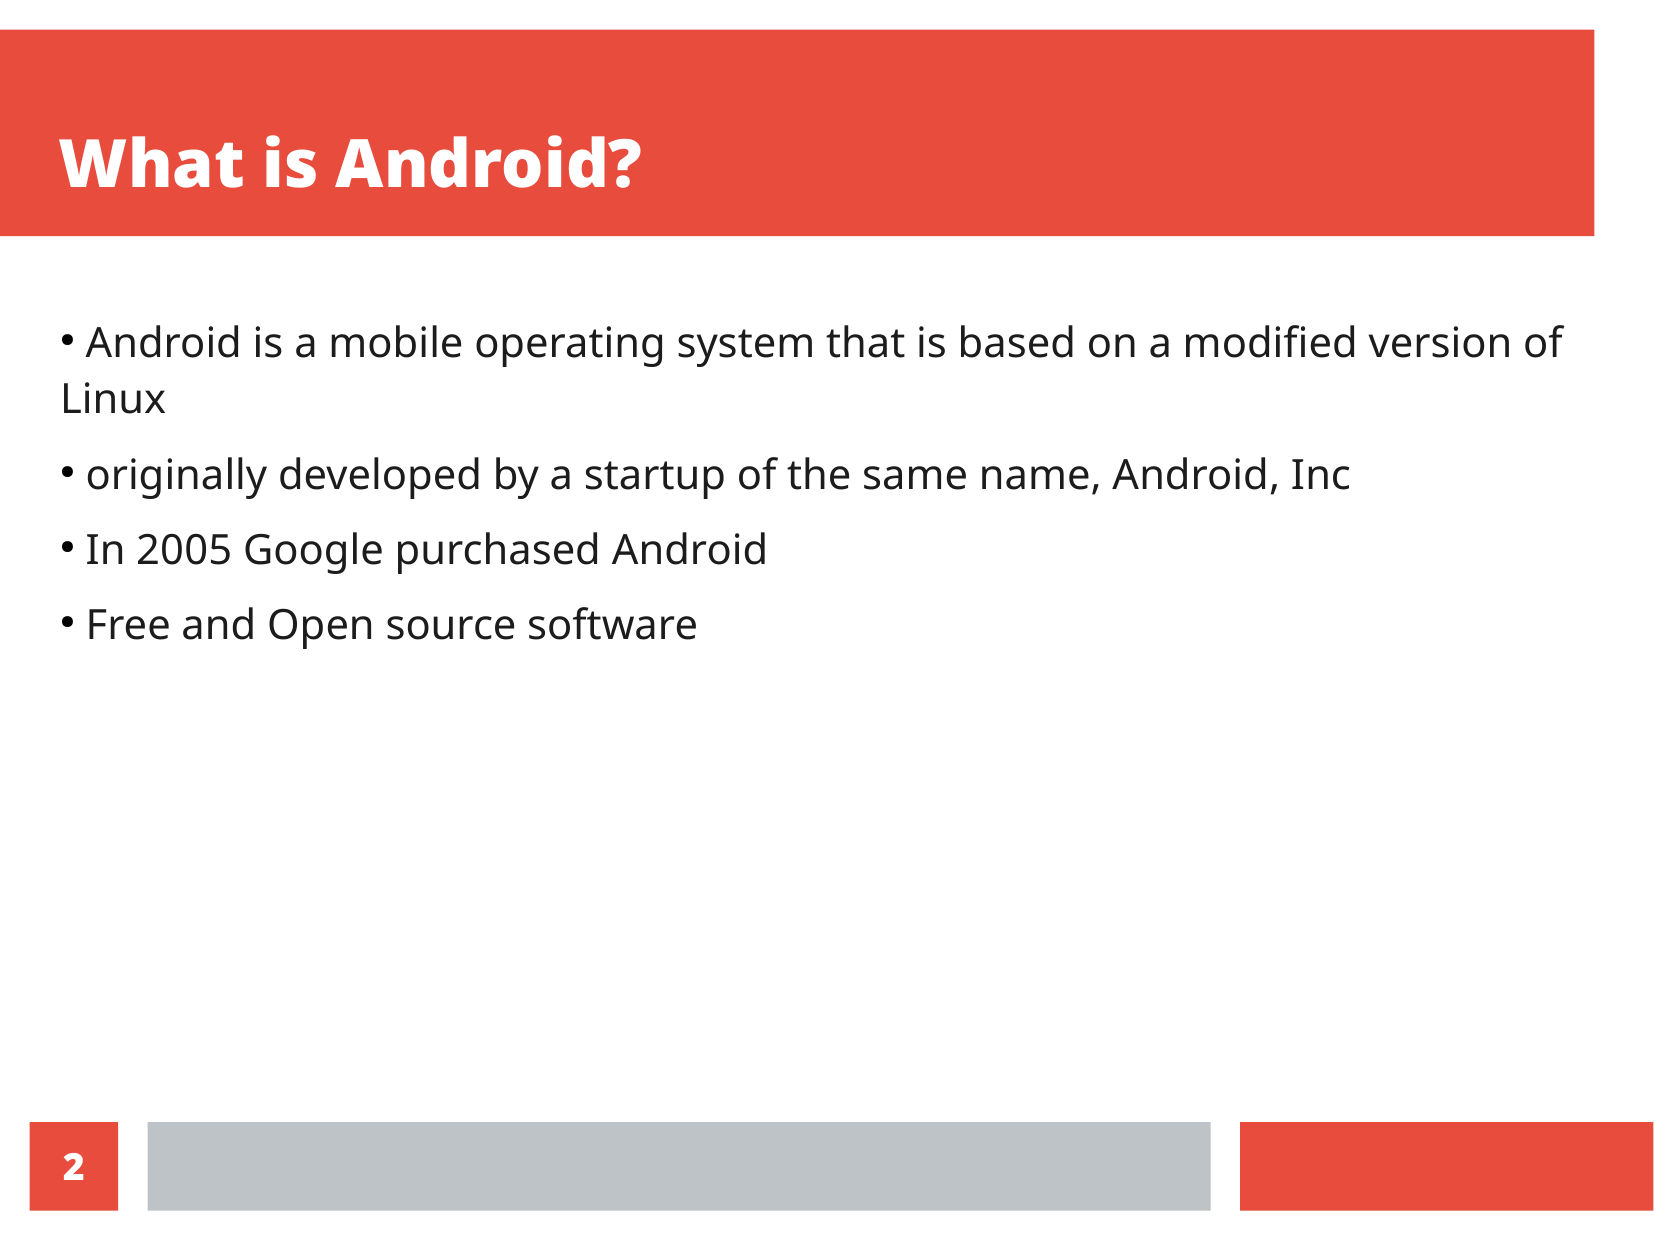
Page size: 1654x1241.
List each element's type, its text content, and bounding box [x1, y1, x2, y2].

list Android is a mobile operating system that is based on a modified version of Linux originally developed by a startup of the same name, Android, Inc In 2005 Google purchased Android Free and Open source software [60, 312, 1566, 1081]
title What is Android? [59, 59, 1595, 207]
